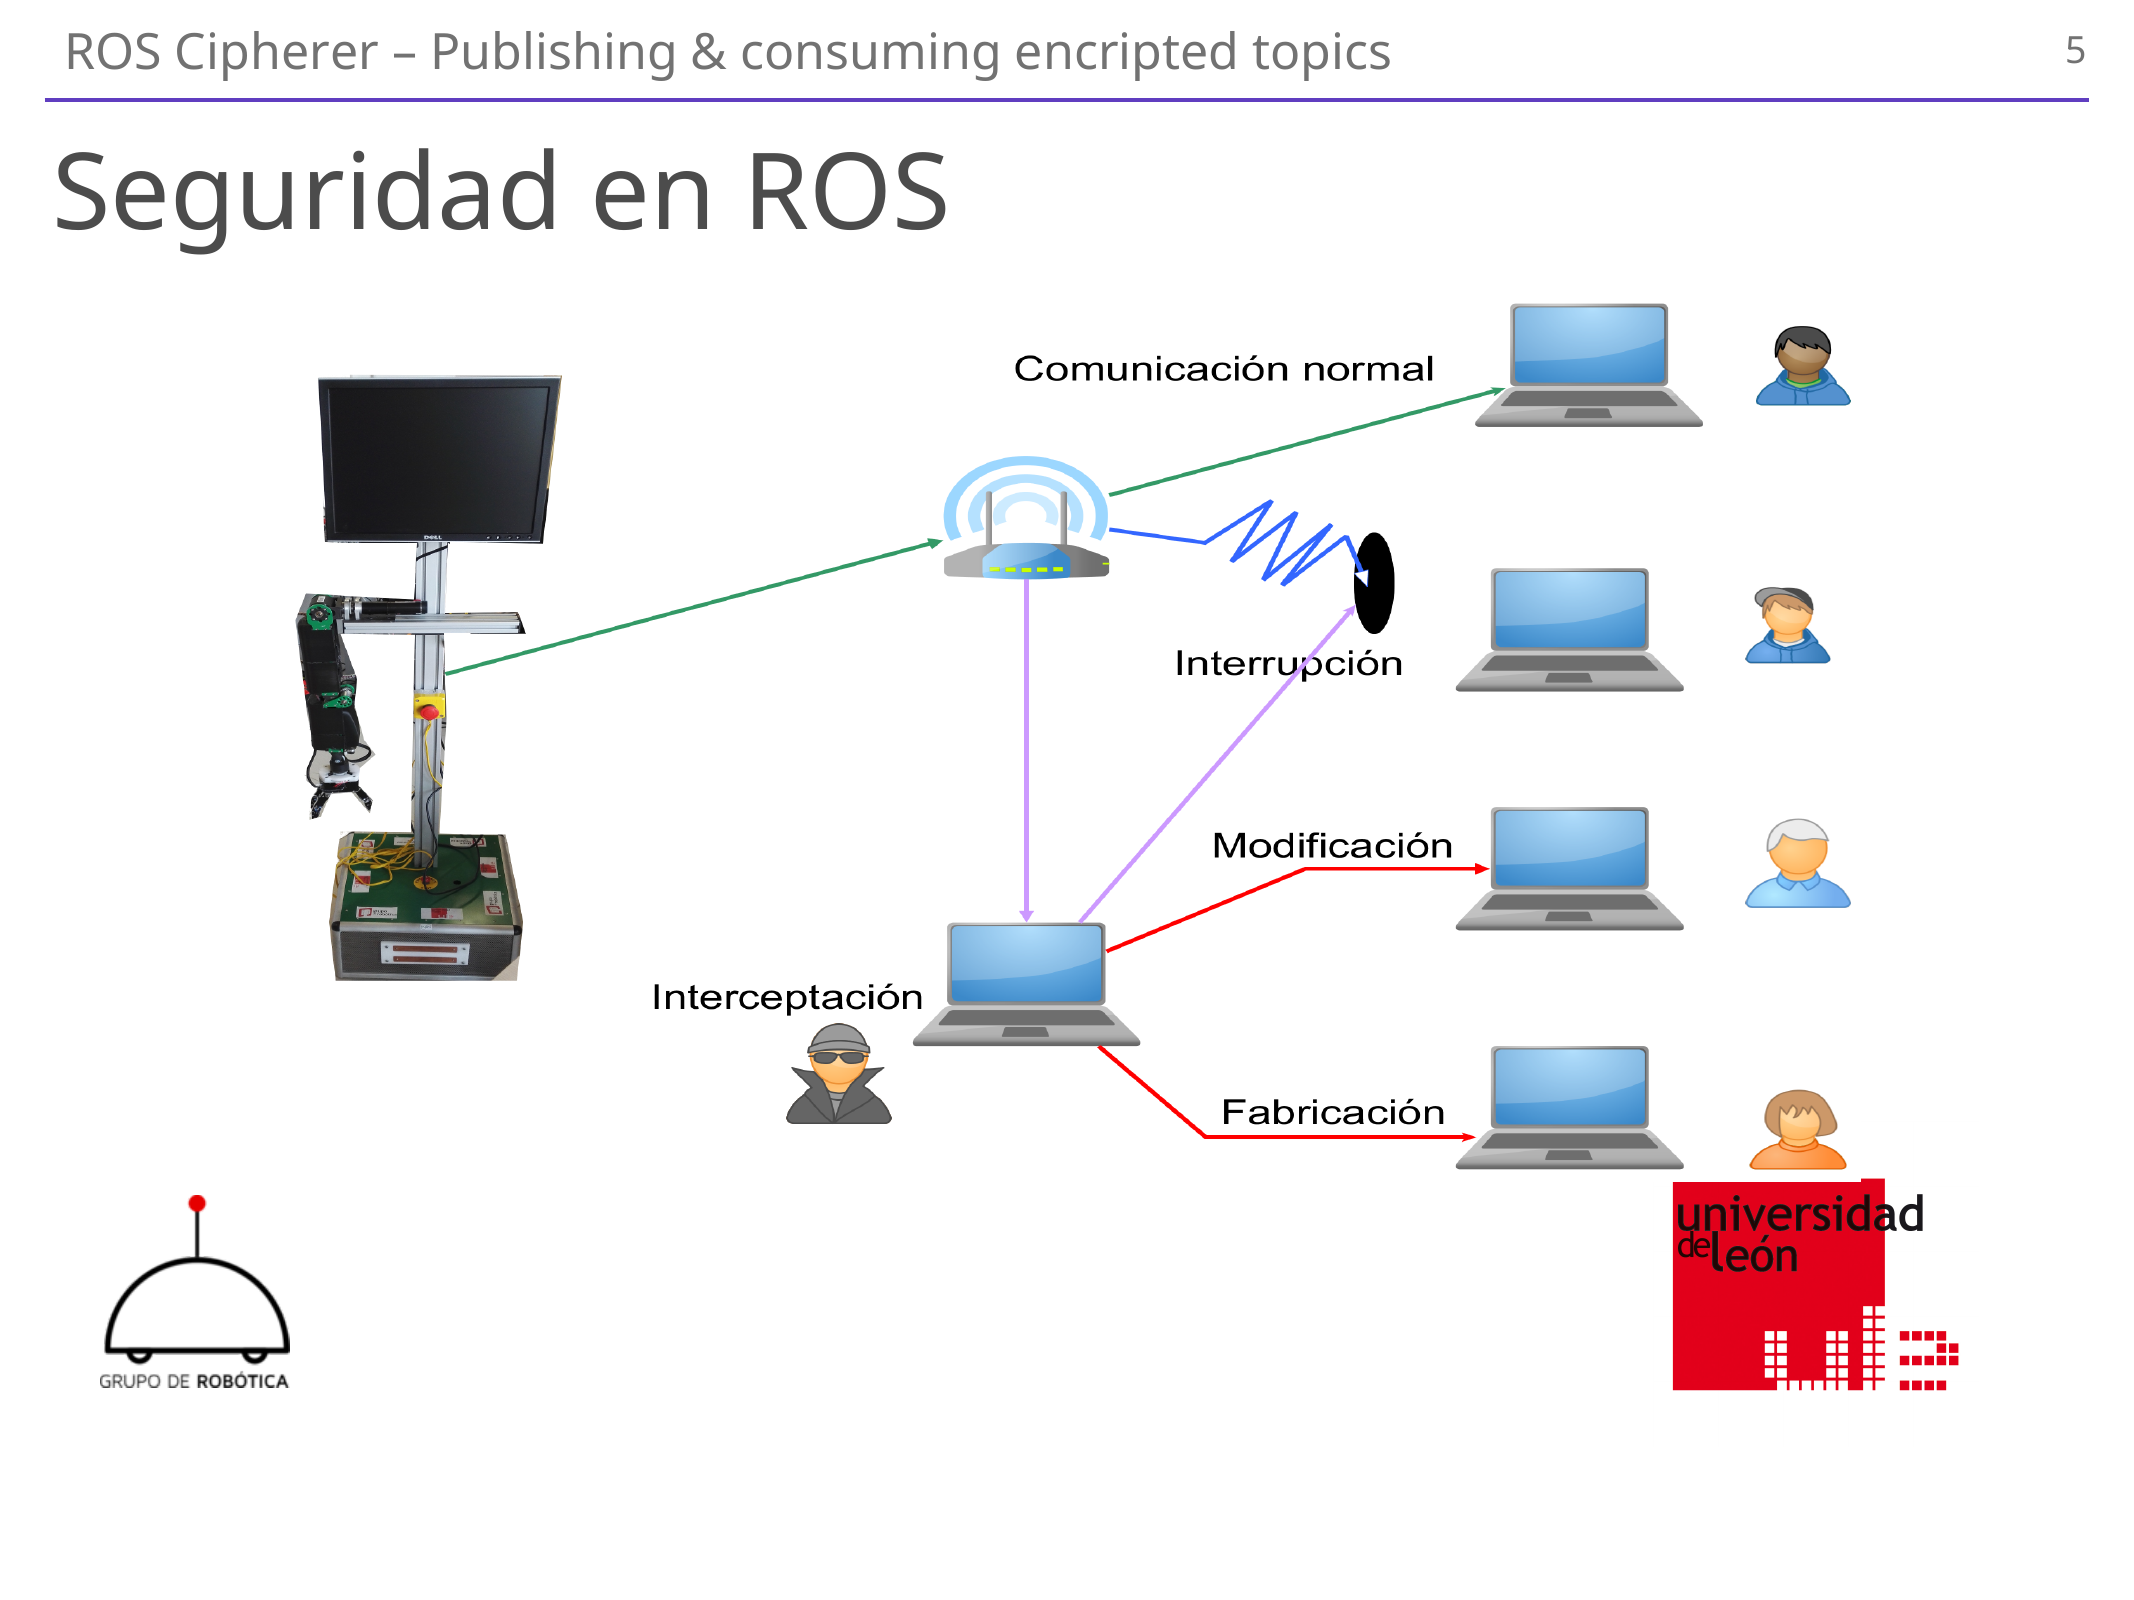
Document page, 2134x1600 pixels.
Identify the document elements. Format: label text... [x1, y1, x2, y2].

picture [100, 1195, 290, 1388]
title Seguridad en ROS [52, 113, 2096, 260]
text_box ROS Cipherer – Publishing & consuming encripted topics [37, 9, 2021, 91]
picture [205, 295, 1979, 1447]
